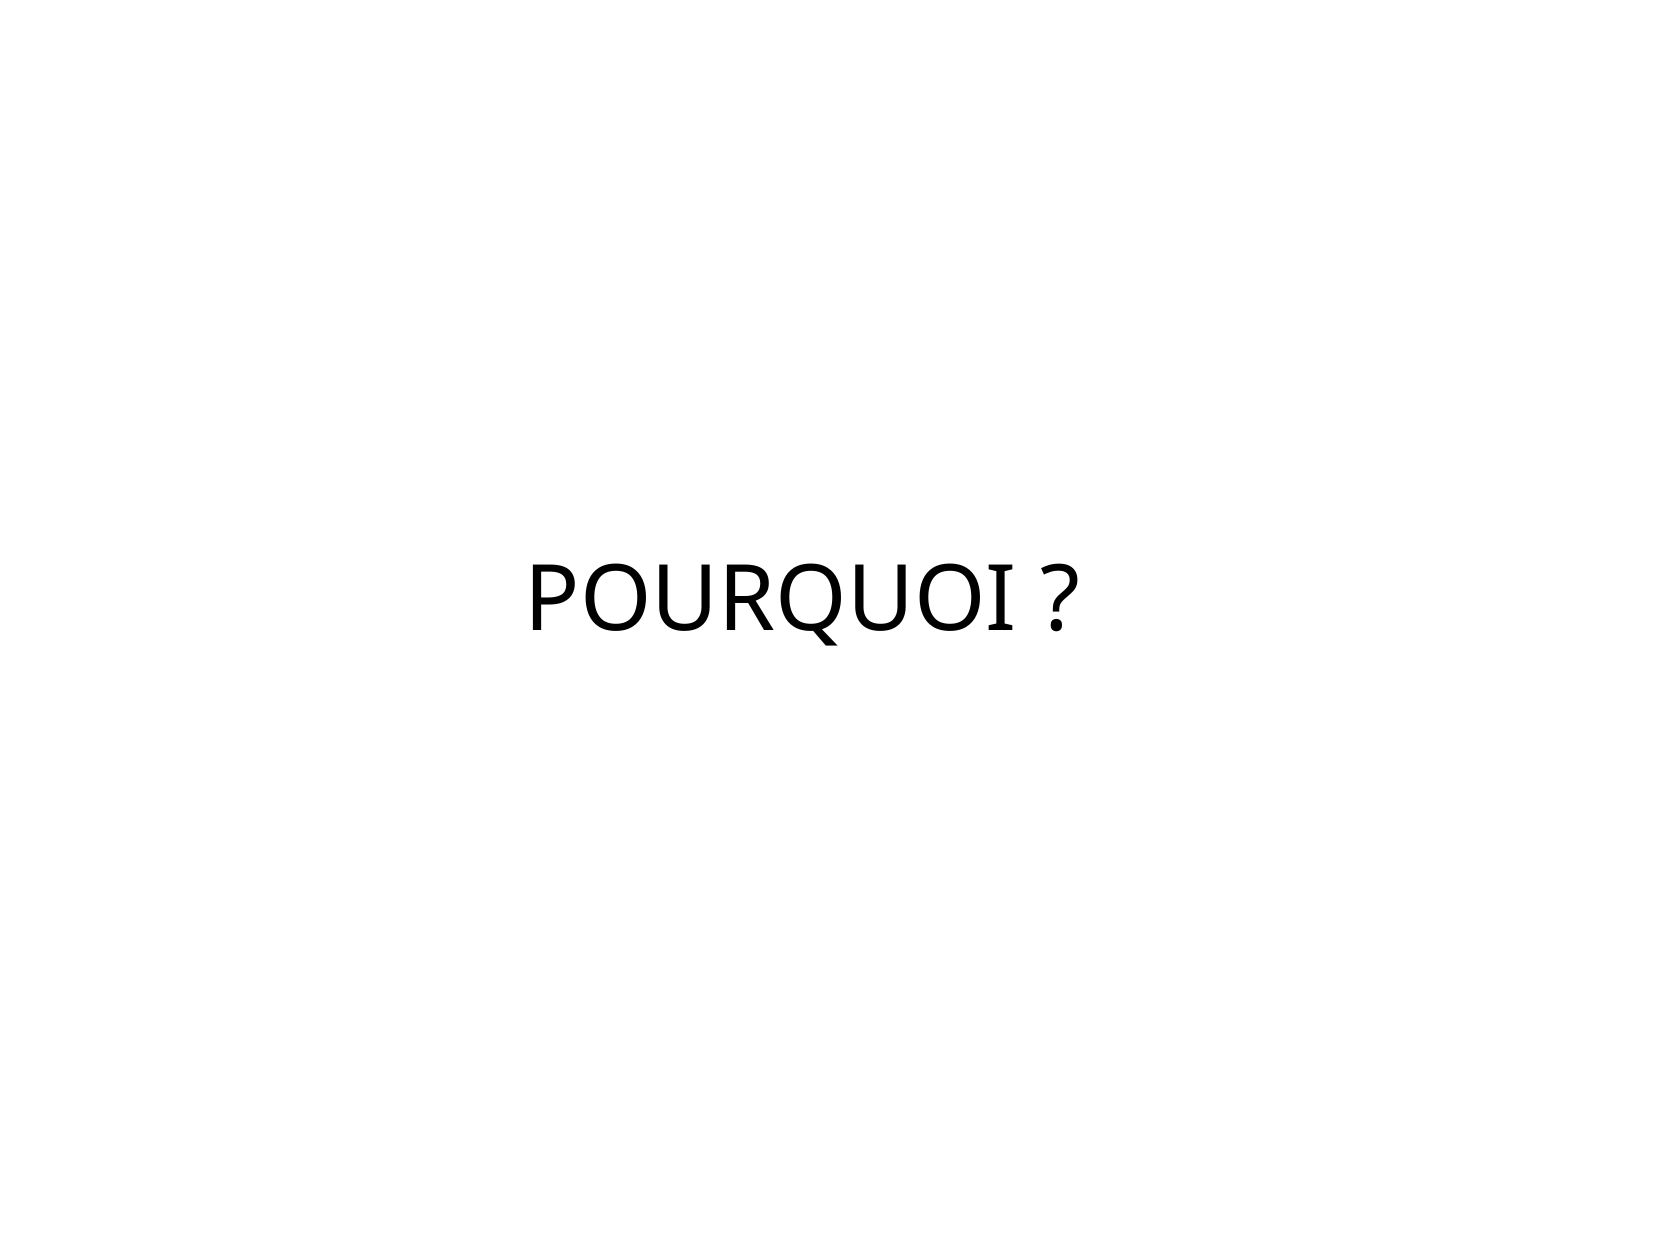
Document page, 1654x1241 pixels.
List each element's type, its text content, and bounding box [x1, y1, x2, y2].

text_box POURQUOI ? [510, 525, 1131, 652]
